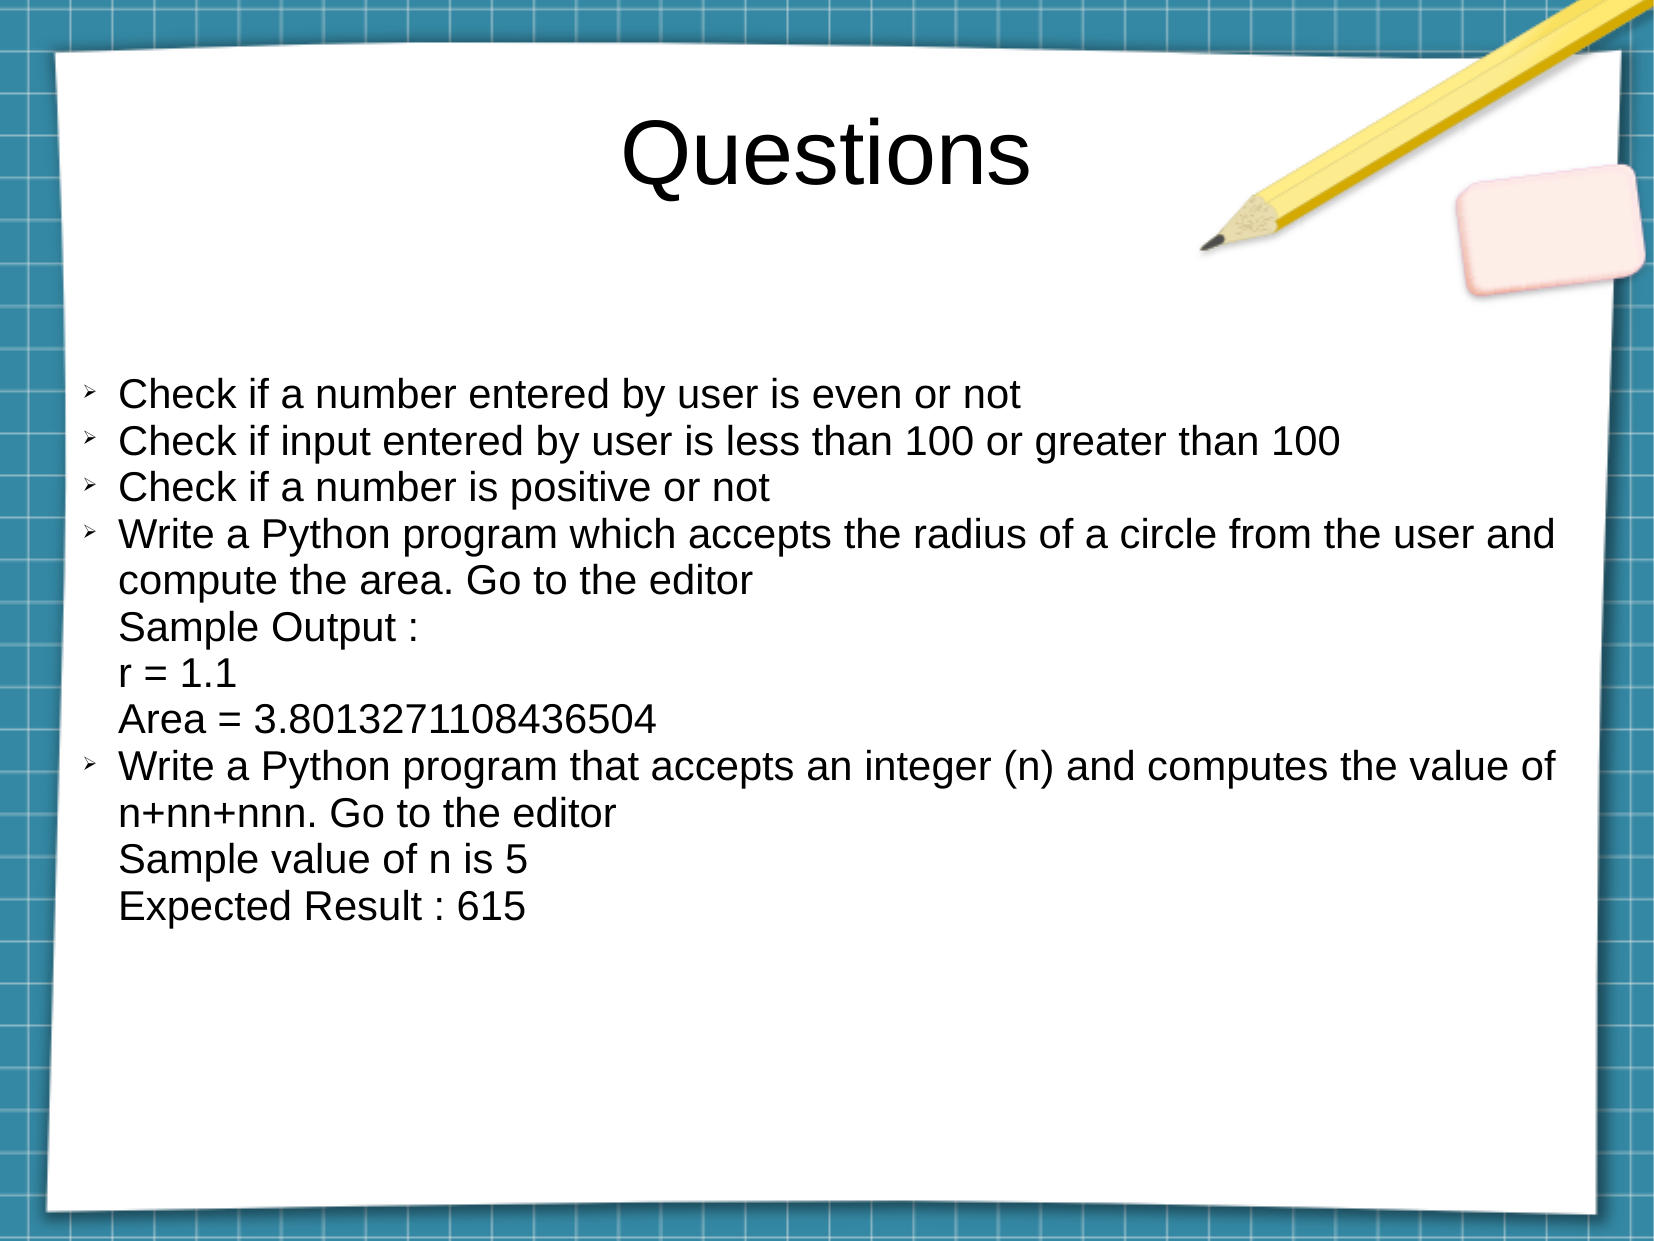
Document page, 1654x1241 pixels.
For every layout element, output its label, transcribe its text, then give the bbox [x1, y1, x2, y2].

title Questions [82, 49, 1571, 257]
picture [0, 0, 1654, 1241]
subtitle Check if a number entered by user is even or not Check if input entered by user is less than 100 or greater than 100 Check if a number is positive or not Write a Python program which accepts the radius of a circle from the user and compute the area. Go to the editor Sample Output : r = 1.1 Area = 3.8013271108436504 Write a Python program that accepts an integer (n) and computes the value of n+nn+nnn. Go to the editor Sample value of n is 5 Expected Result : 615 [82, 290, 1571, 1010]
